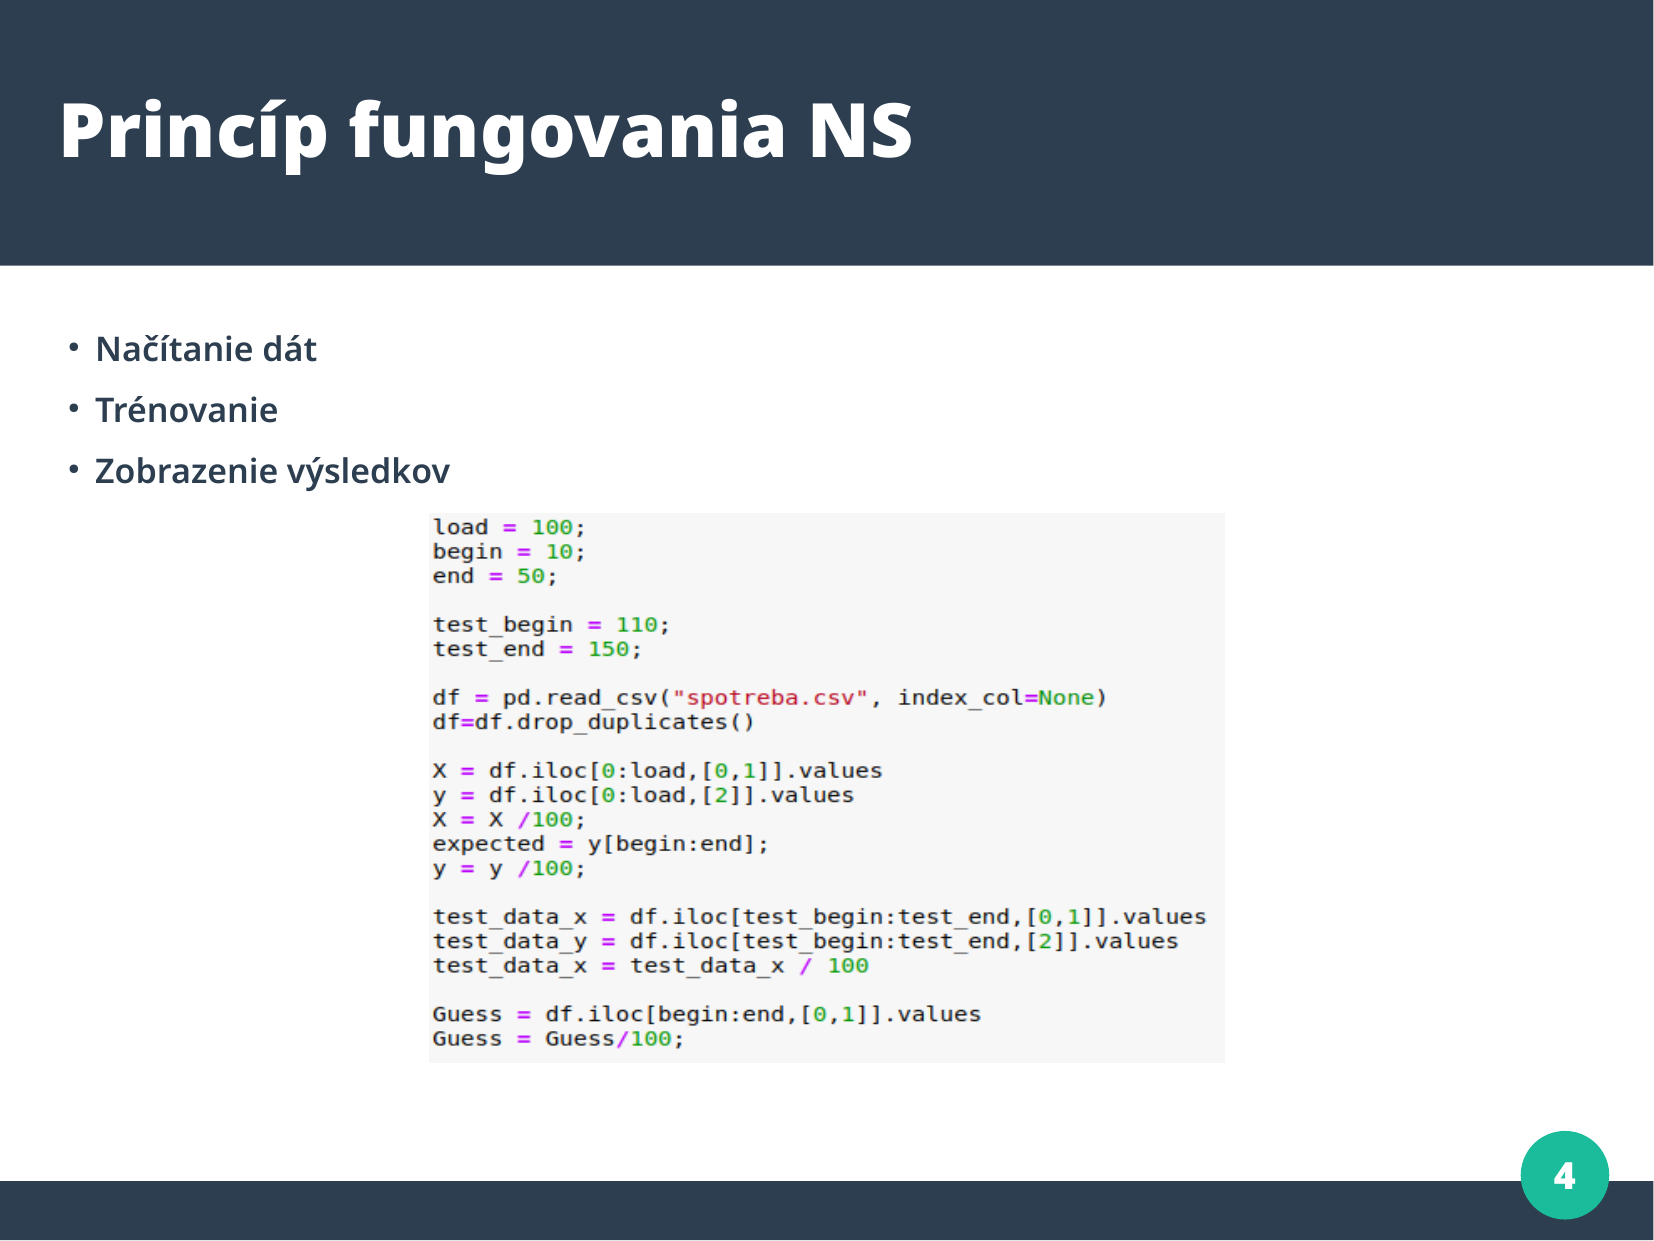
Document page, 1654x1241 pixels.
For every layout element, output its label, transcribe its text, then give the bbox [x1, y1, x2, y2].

list Načítanie dát Trénovanie Zobrazenie výsledkov [59, 324, 1595, 497]
title Princíp fungovania NS [59, 49, 1595, 207]
picture [429, 513, 1225, 1063]
